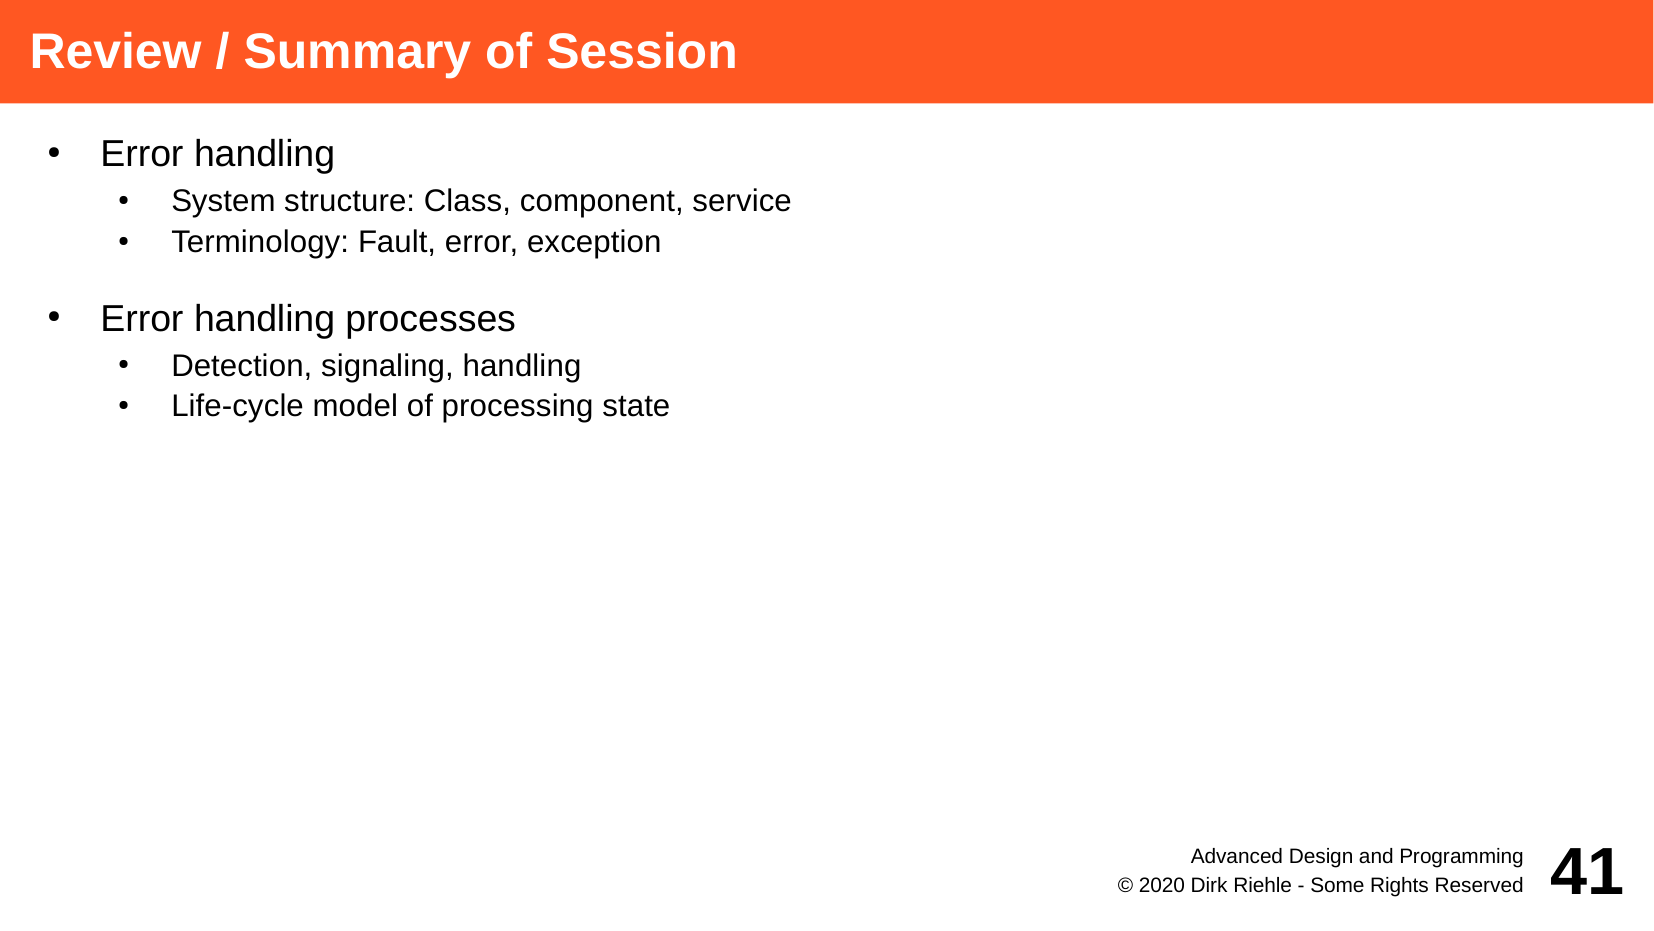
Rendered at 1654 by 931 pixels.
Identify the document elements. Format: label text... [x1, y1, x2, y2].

title Review / Summary of Session [0, 0, 1654, 104]
list Error handling System structure: Class, component, service Terminology: Fault, error, exception Error handling processes Detection, signaling, handling Life-cycle model of processing state [29, 132, 1625, 813]
